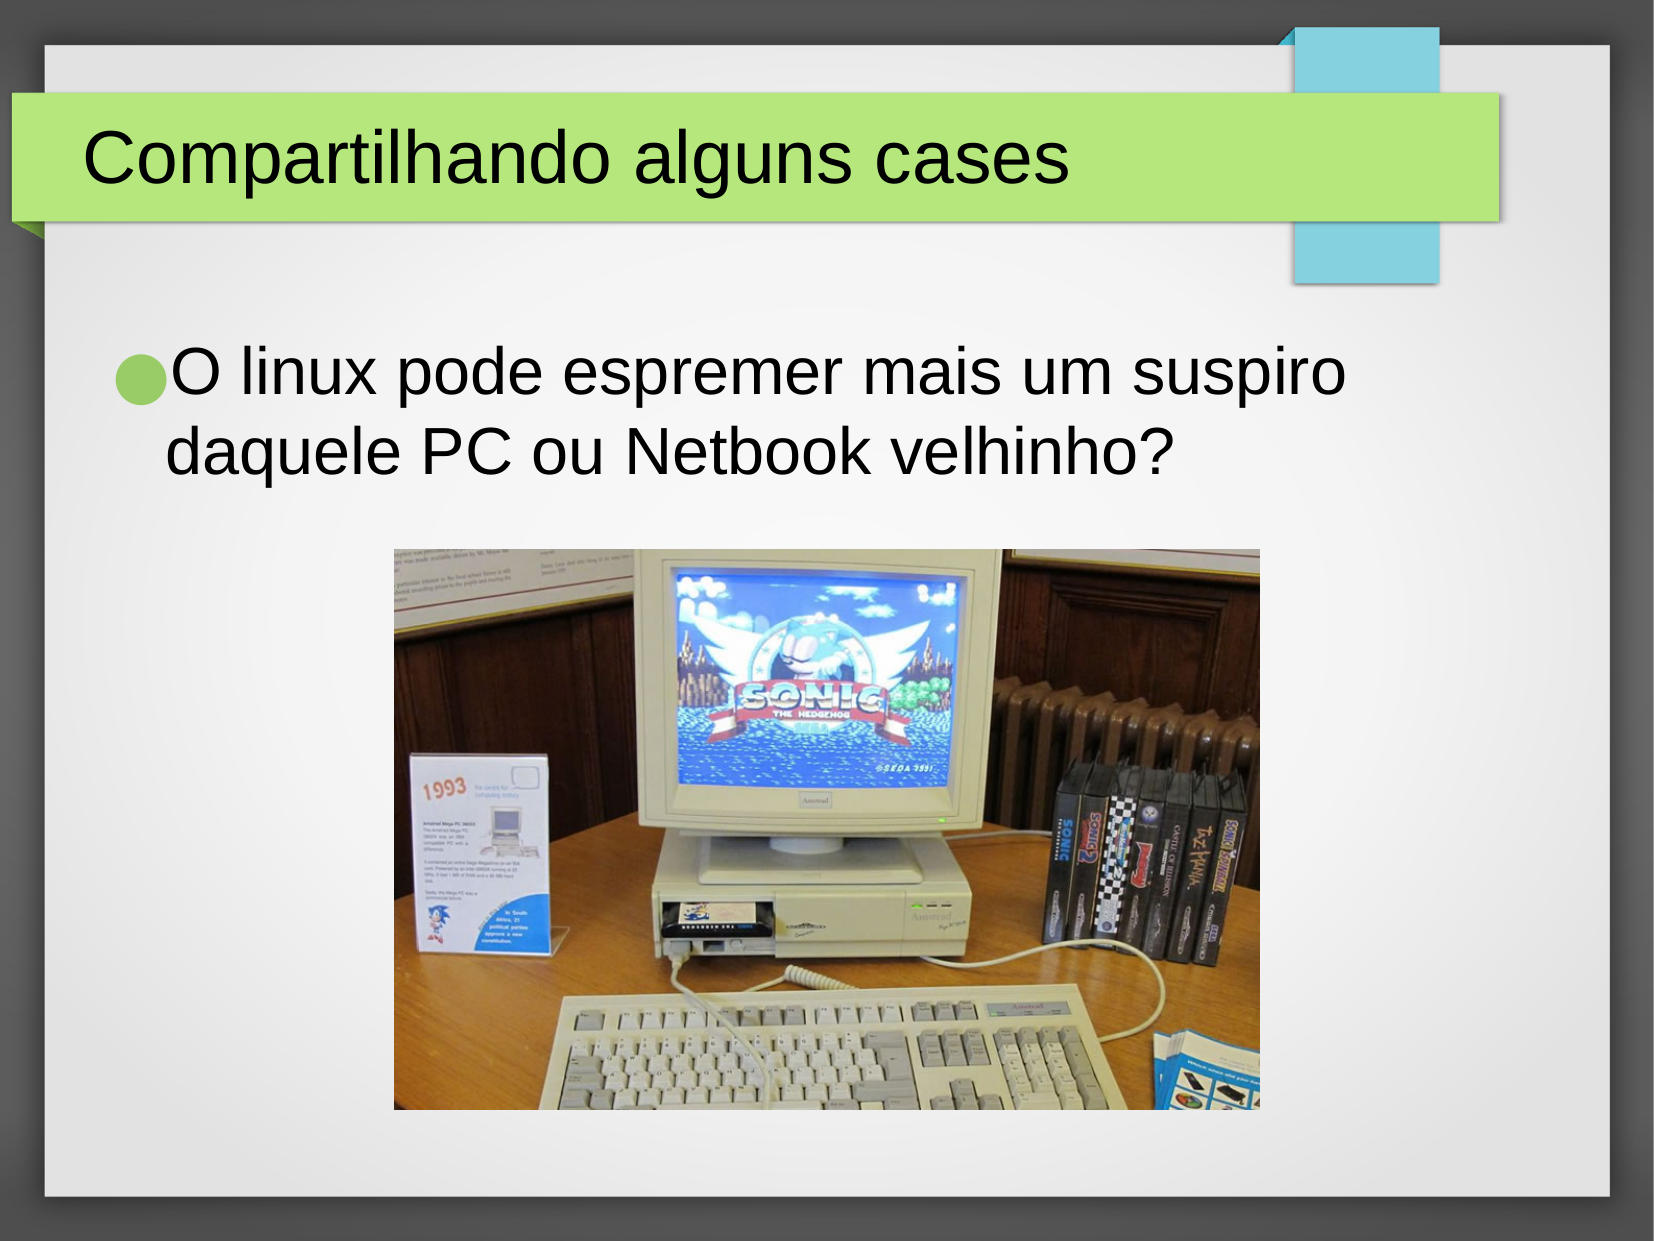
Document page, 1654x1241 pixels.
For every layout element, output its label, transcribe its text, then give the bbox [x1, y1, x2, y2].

text_box Compartilhando alguns cases [82, 94, 1264, 213]
picture [0, 0, 1654, 1241]
text_box O linux pode espremer mais um suspiro daquele PC ou Netbook velhinho? [94, 327, 1559, 605]
